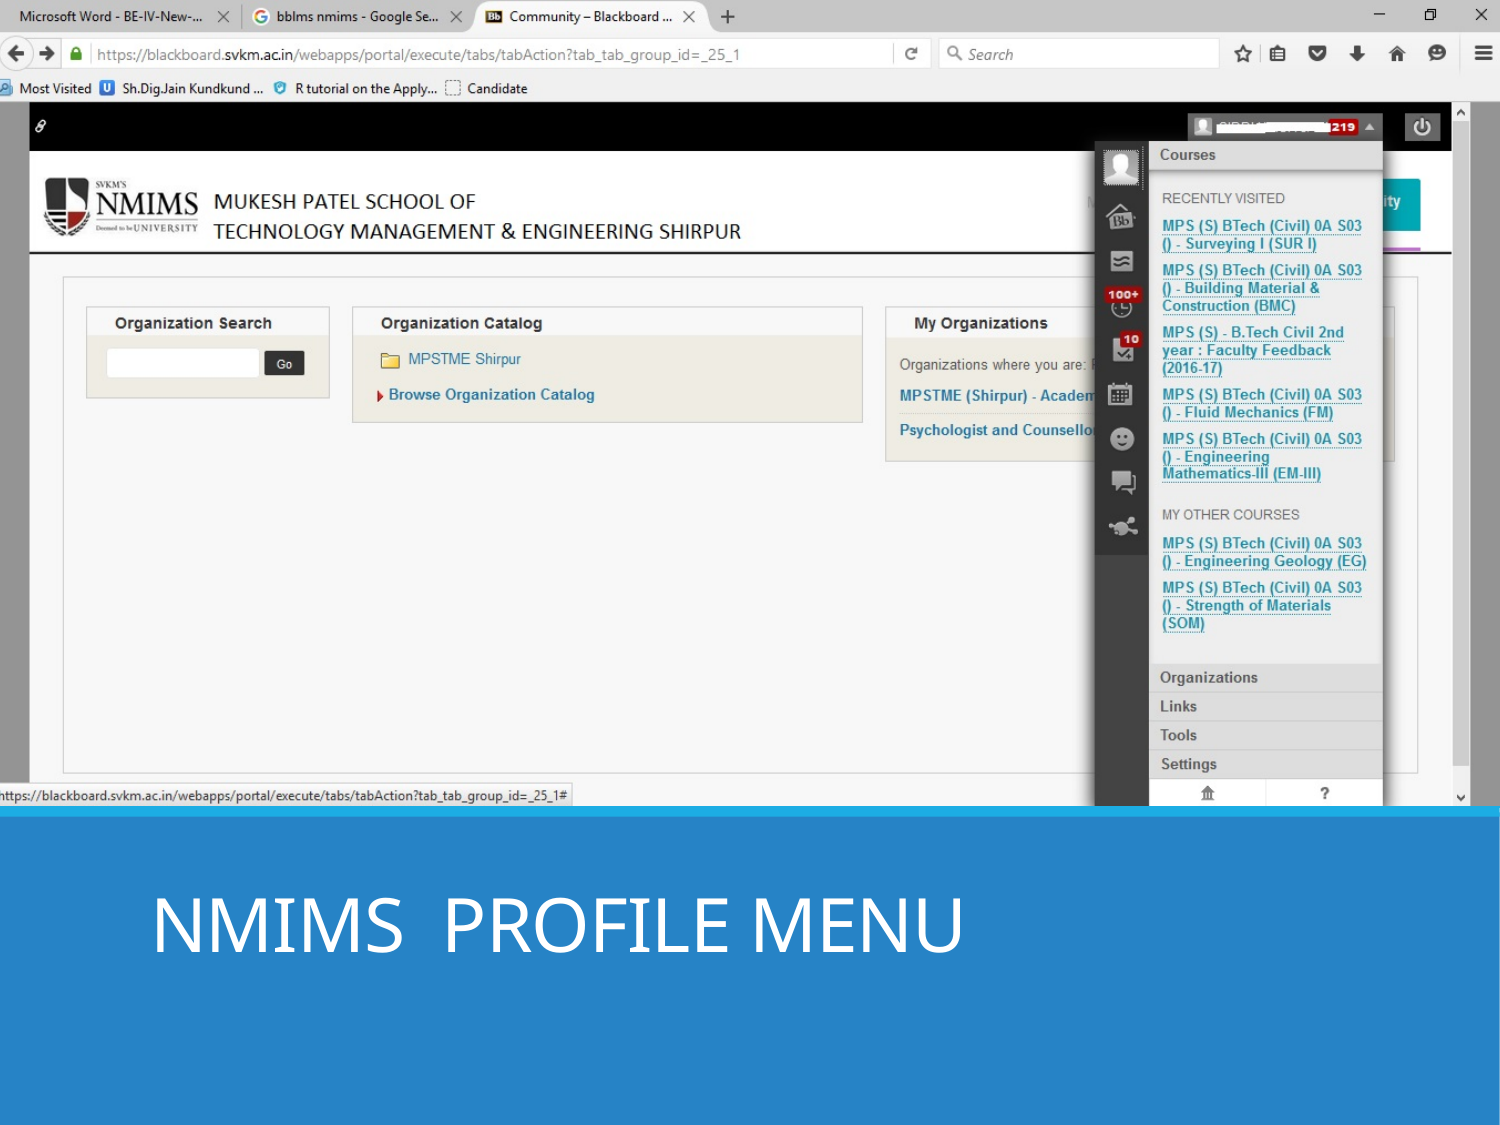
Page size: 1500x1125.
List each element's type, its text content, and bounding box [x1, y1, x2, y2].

title NMIMS PROFILE MENU [135, 832, 1380, 968]
picture [0, 0, 1500, 807]
